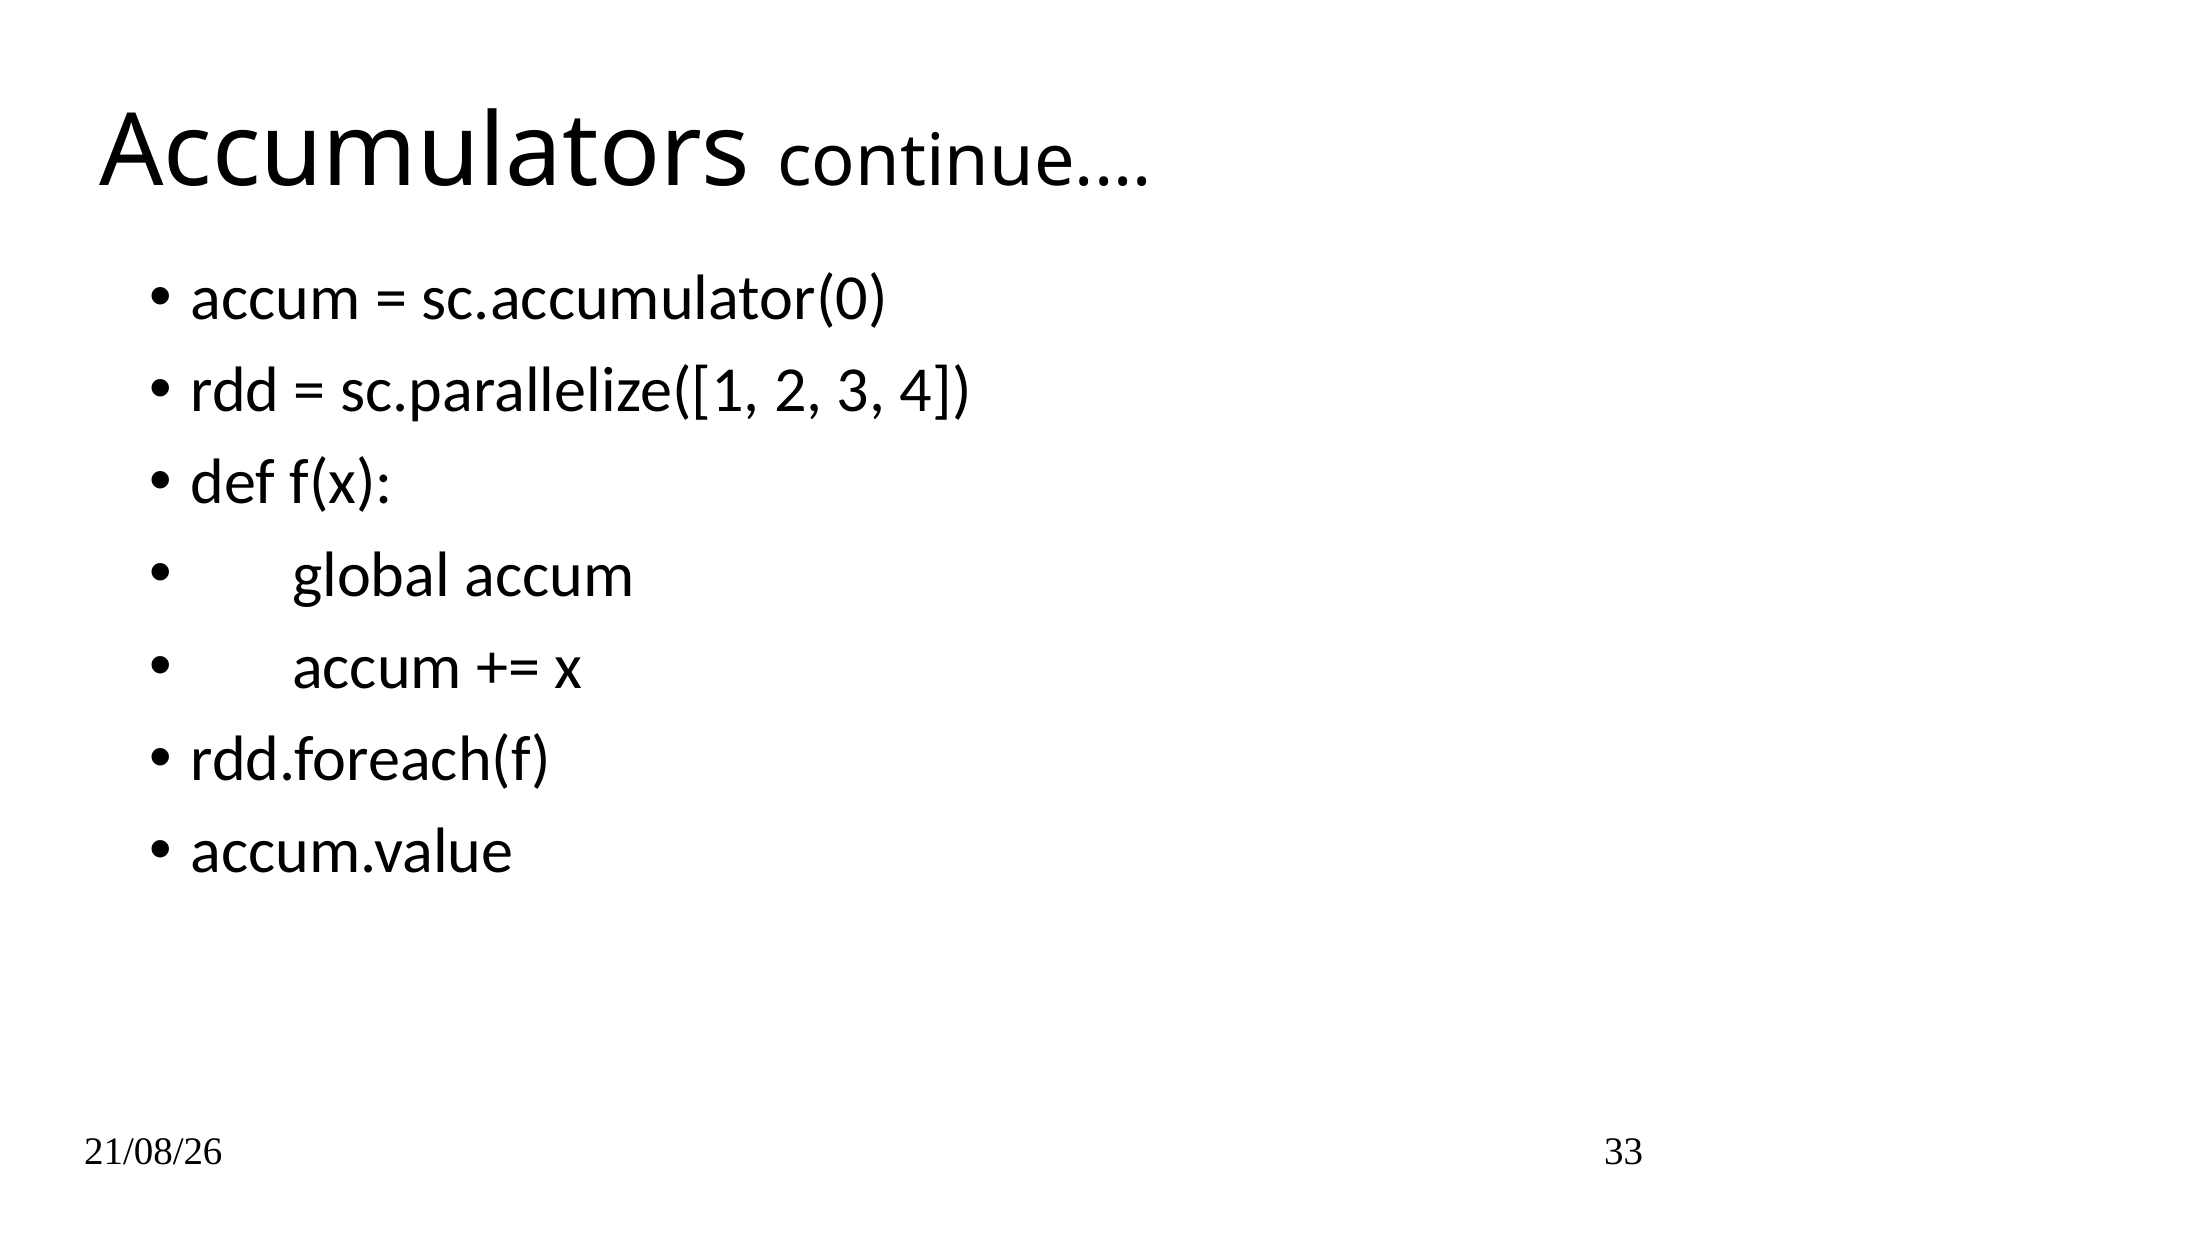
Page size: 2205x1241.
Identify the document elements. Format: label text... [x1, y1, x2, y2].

text_box 25-11-2022 [84, 1126, 598, 1241]
text_box [1604, 1140, 2118, 1241]
title Accumulators continue.... [84, 49, 1985, 257]
list accum = sc.accumulator(0) rdd = sc.parallelize([1, 2, 3, 4]) def f(x): global accum accum += x rdd.foreach(f) accum.value [134, 256, 2205, 1140]
